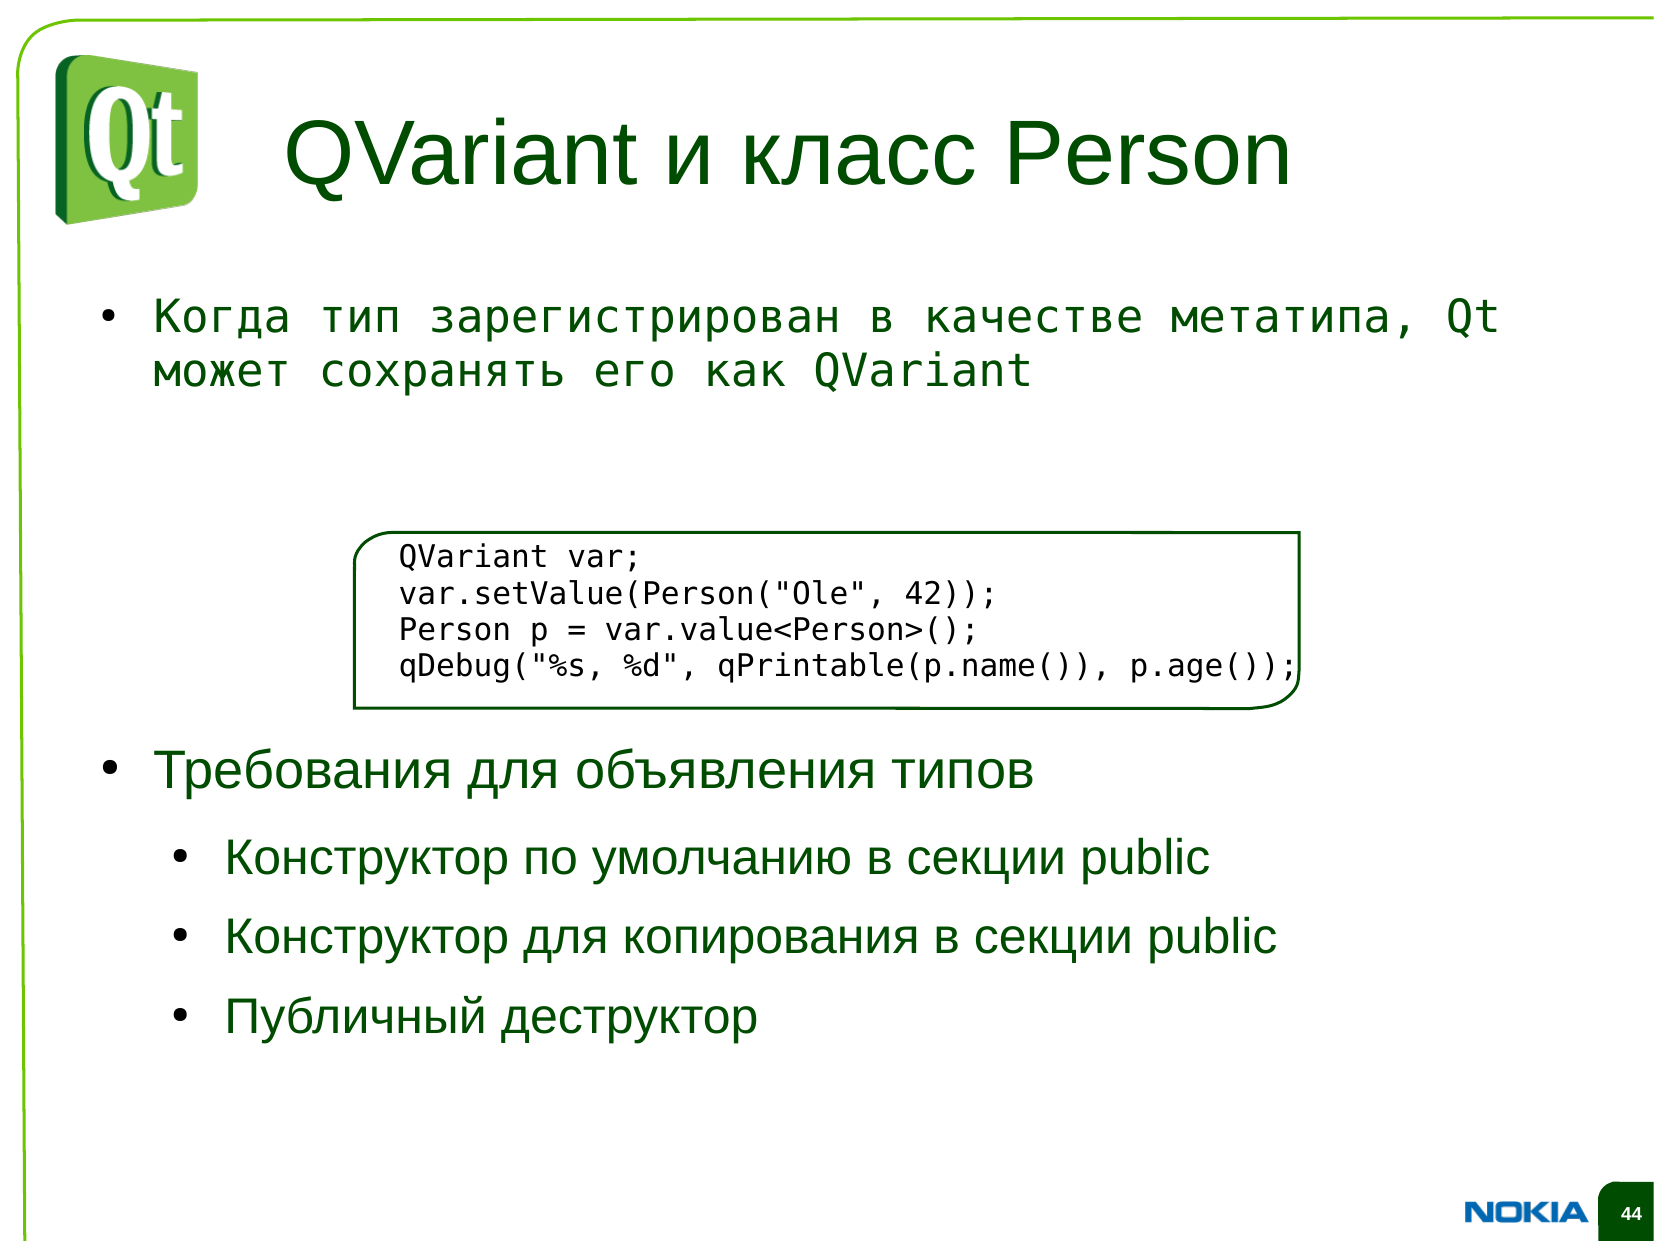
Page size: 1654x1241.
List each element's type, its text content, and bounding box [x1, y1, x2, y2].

list Когда тип зарегистрирован в качестве метатипа, Qt может сохранять его как QVariant Требования для объявления типов Конструктор по умолчанию в секции public Конструктор для копирования в секции public Публичный деструктор [82, 290, 1571, 1094]
title QVariant и класс Person [251, 49, 1327, 257]
text_box QVariant var; var.setValue(Person("Ole", 42)); Person p = var.value<Person>(); qDebug("%s, %d", qPrintable(p.name()), p.age()); [1296, 531, 1314, 692]
text_box QVariant var; var.setValue(Person("Ole", 42)); Person p = var.value<Person>(); qDebug("%s, %d", qPrintable(p.name()), p.age()); [383, 534, 1297, 692]
picture [55, 55, 198, 225]
picture [1465, 1201, 1589, 1223]
